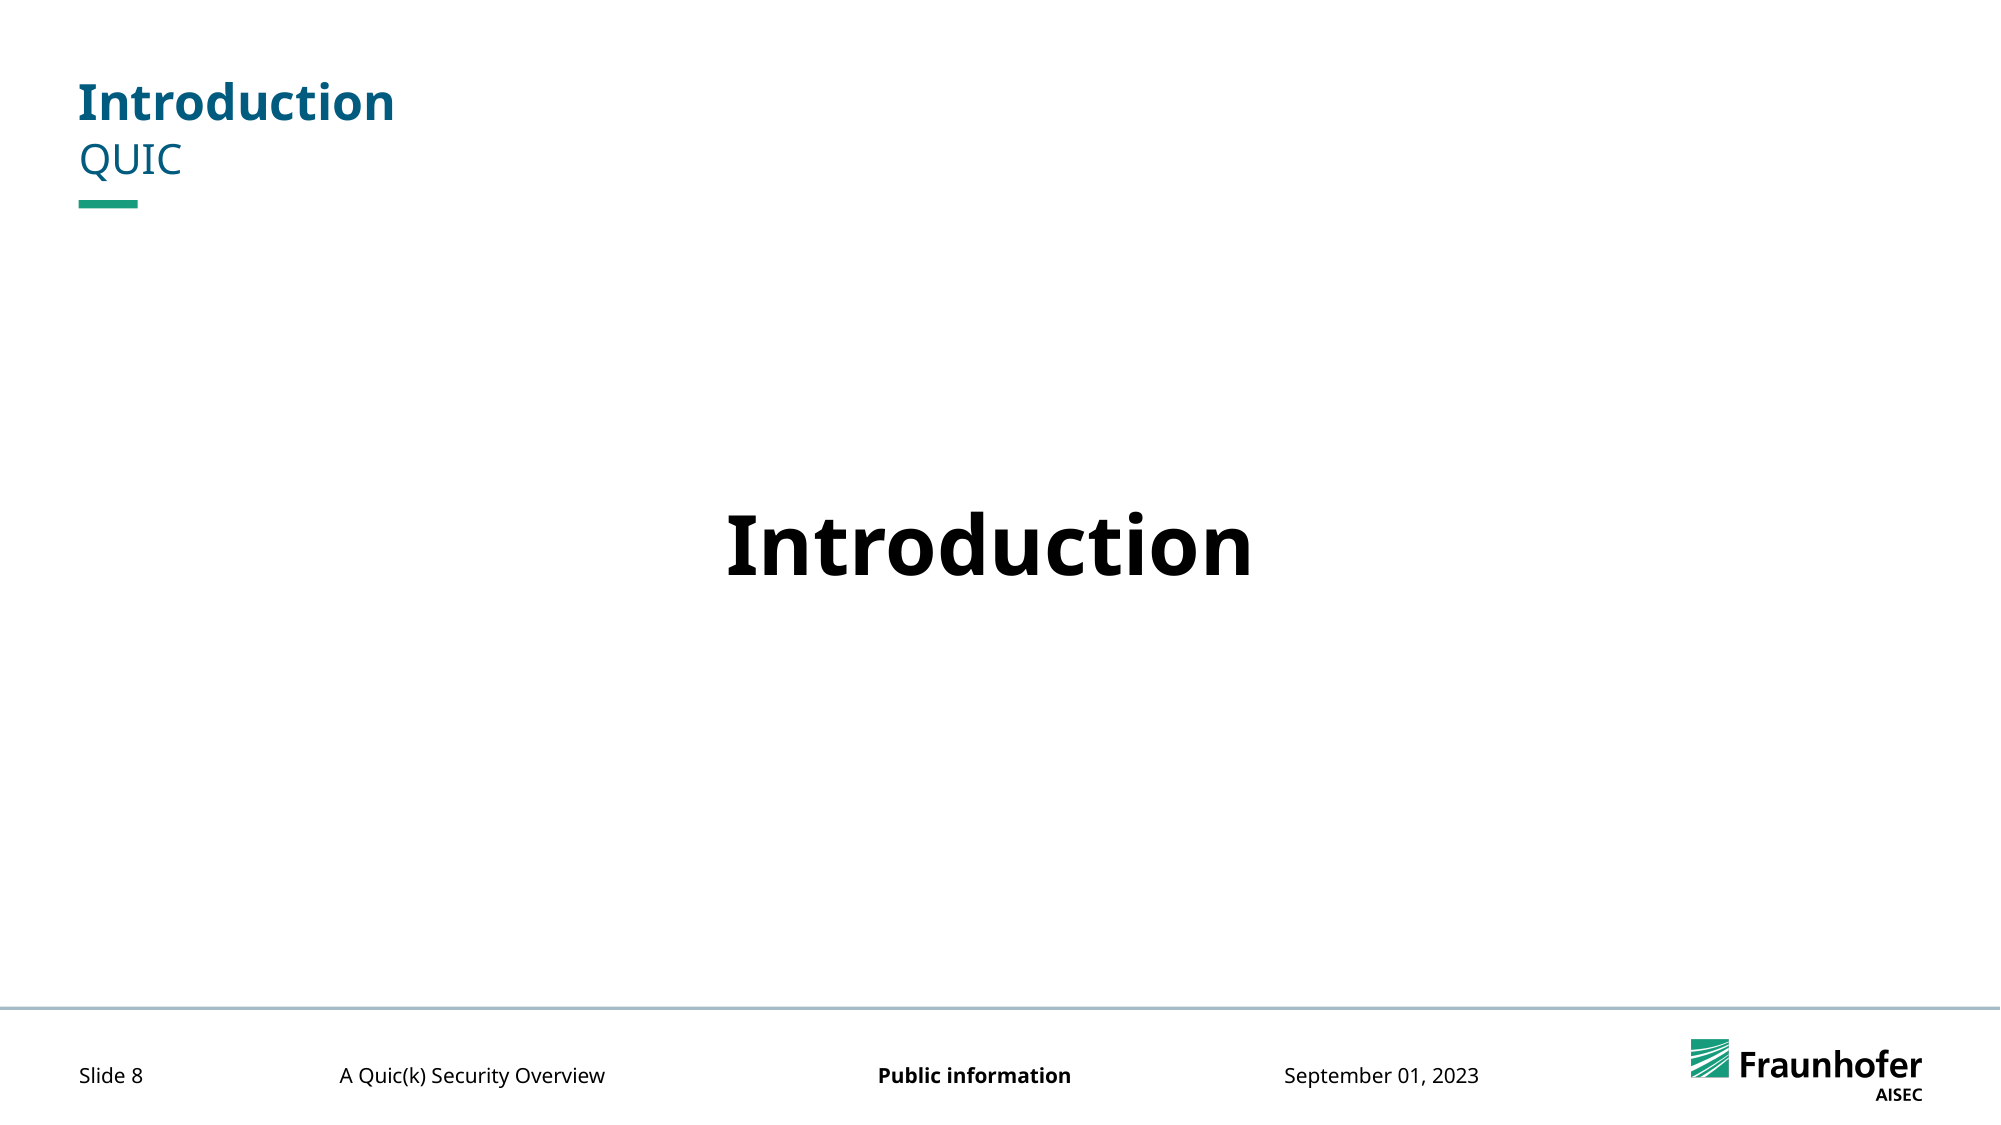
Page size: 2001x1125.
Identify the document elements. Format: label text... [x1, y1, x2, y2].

title Introduction [78, 64, 1922, 127]
picture [1691, 1039, 1922, 1101]
list QUIC [78, 127, 1922, 180]
list Introduction [679, 482, 1388, 591]
